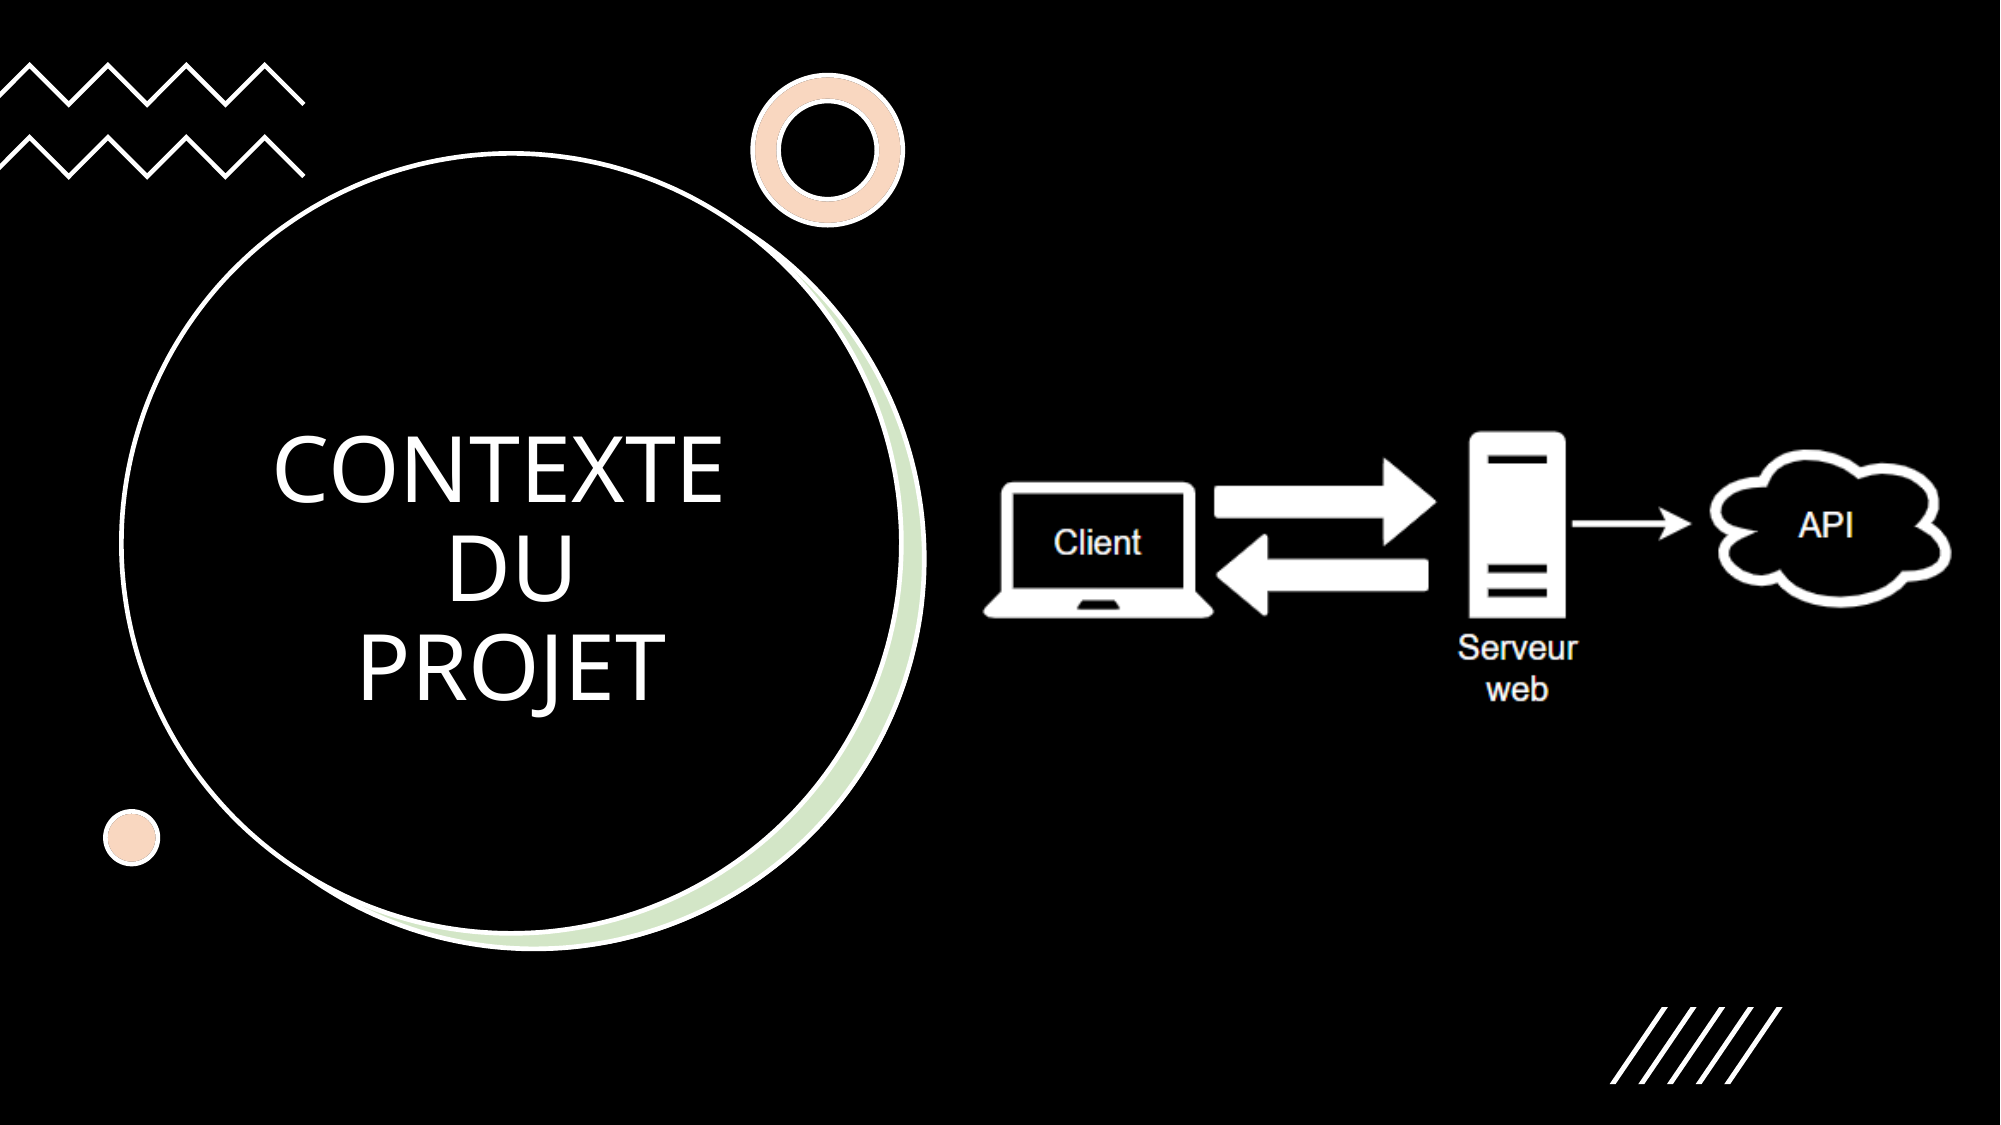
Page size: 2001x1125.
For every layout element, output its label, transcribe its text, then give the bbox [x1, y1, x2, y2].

title CONTEXTE DU PROJET [180, 307, 842, 836]
picture [947, 357, 1964, 729]
text_box [0, 0, 2000, 1125]
